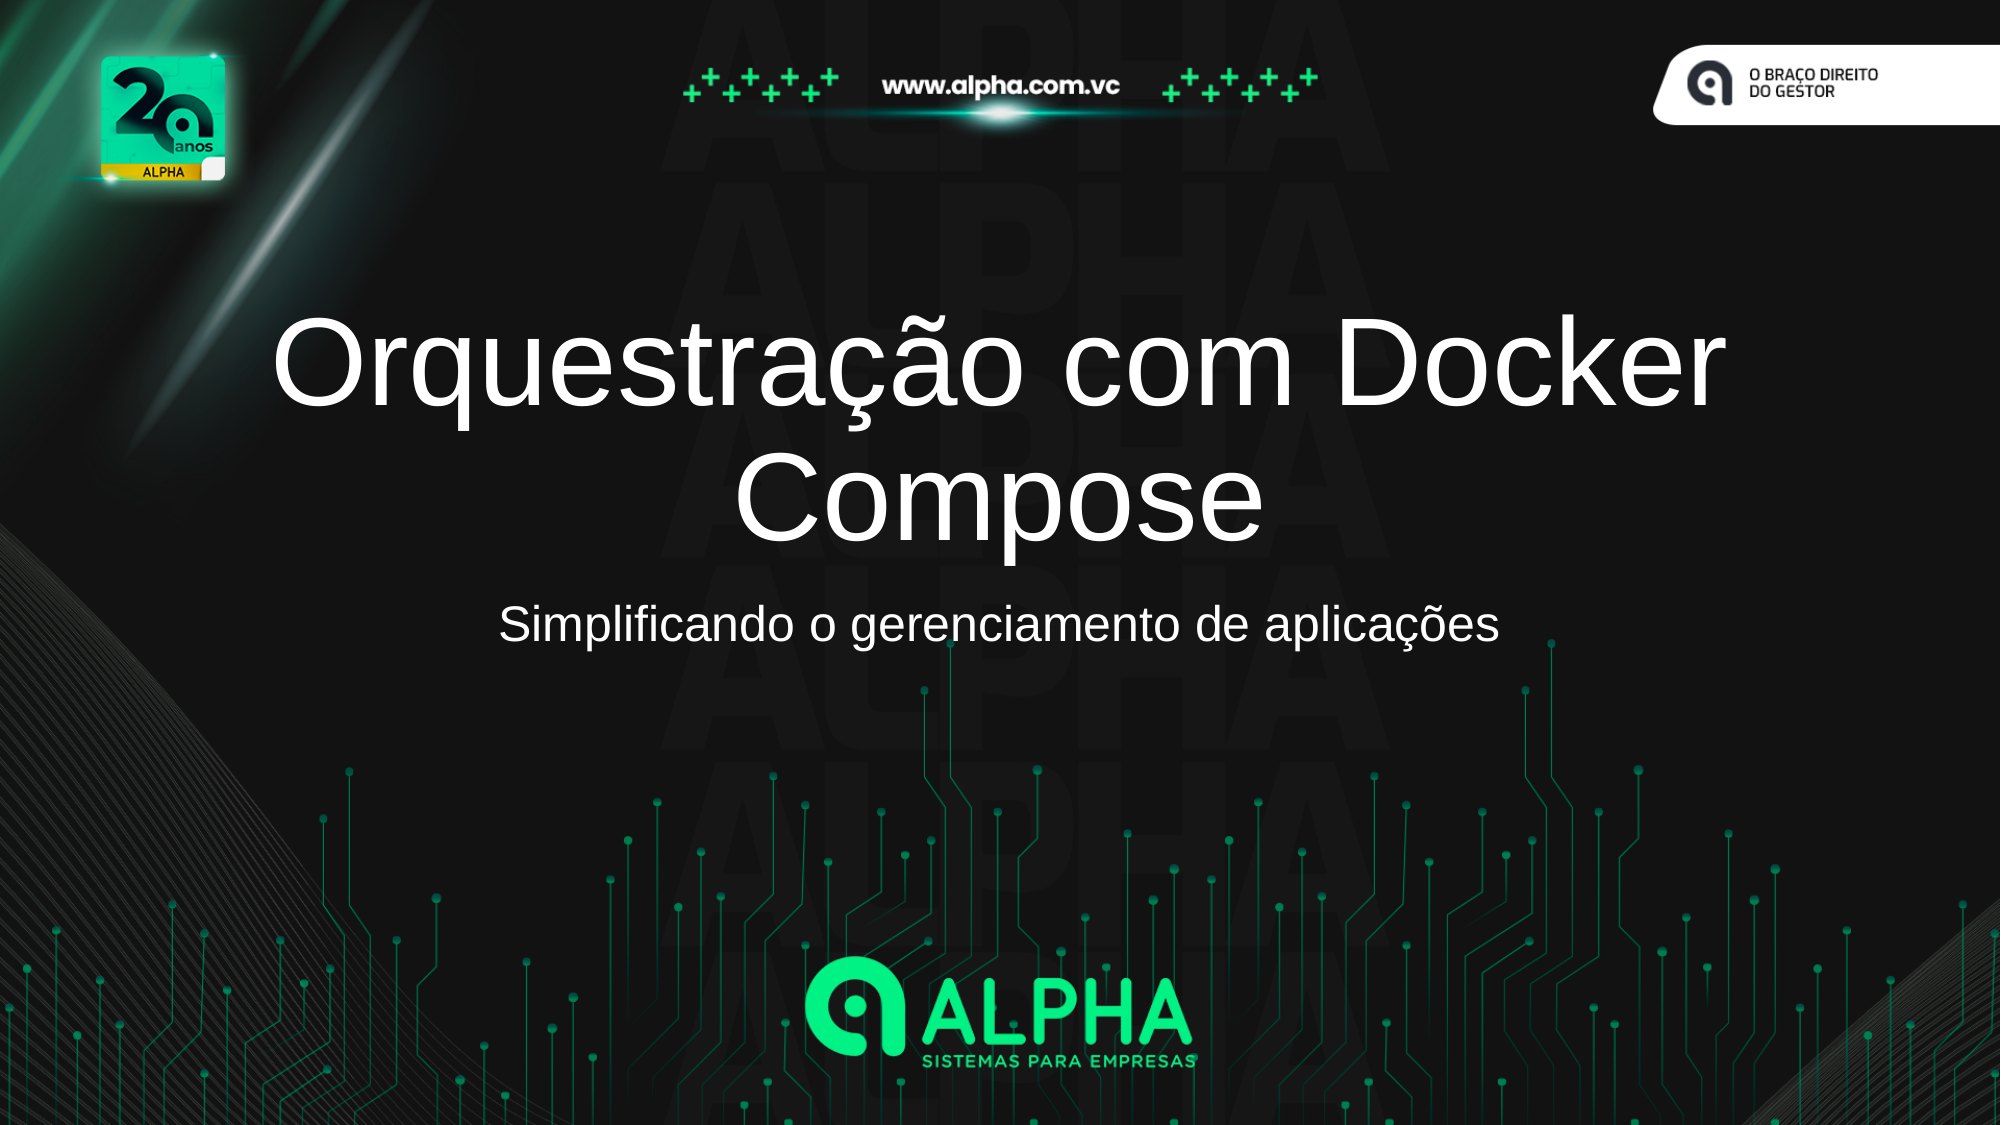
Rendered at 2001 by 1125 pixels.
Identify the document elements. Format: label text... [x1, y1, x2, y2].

text_box Orquestração com Docker Compose [249, 184, 1750, 576]
text_box Simplificando o gerenciamento de aplicações [249, 590, 1750, 862]
picture [0, 0, 2000, 1125]
